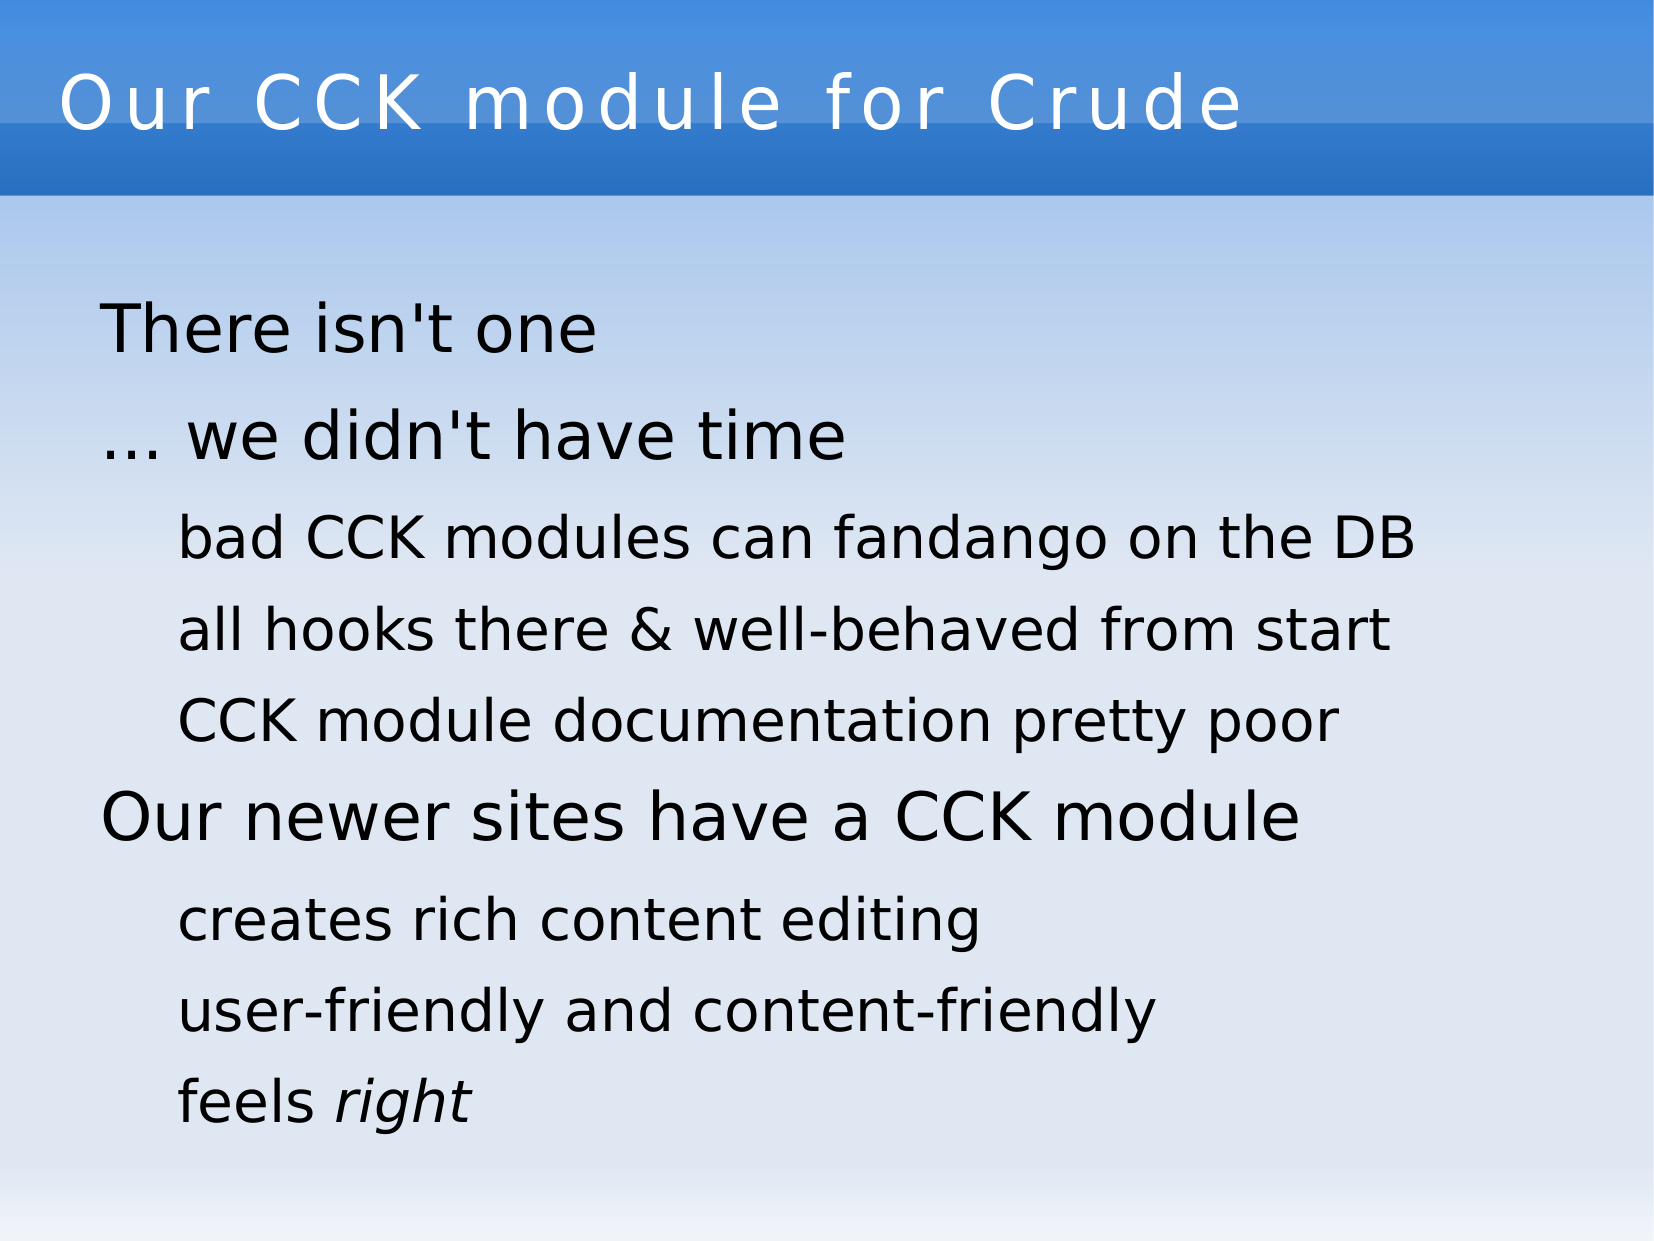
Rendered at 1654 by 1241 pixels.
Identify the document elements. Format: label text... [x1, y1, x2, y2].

picture [0, 0, 1654, 1241]
list There isn't one ... we didn't have time bad CCK modules can fandango on the DB all hooks there & well-behaved from start CCK module documentation pretty poor Our newer sites have a CCK module creates rich content editing user-friendly and content-friendly feels right [82, 290, 1571, 1137]
title Our CCK module for Crude [59, 29, 1270, 178]
